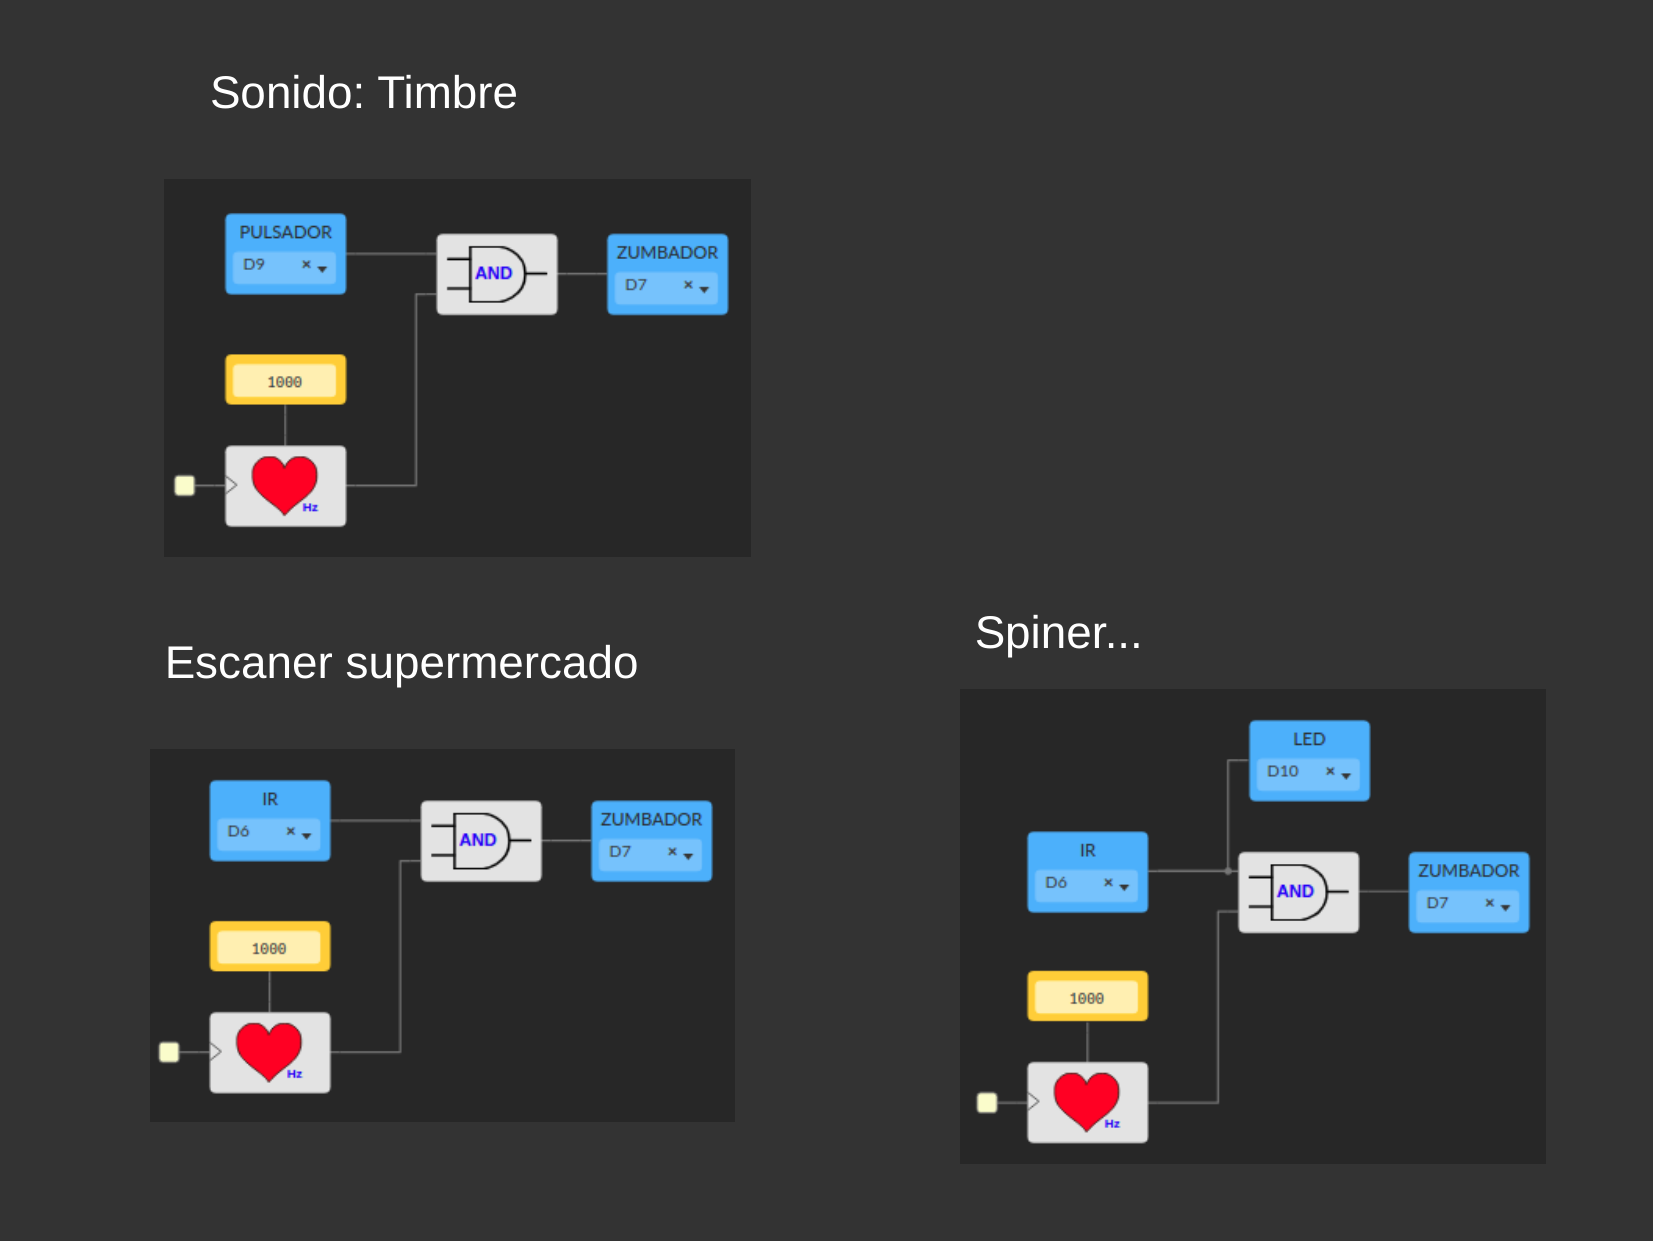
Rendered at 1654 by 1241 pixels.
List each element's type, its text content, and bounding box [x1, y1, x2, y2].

picture [150, 749, 735, 1122]
picture [164, 179, 751, 557]
text_box Spiner... [960, 600, 1471, 689]
text_box Sonido: Timbre [195, 60, 901, 151]
picture [960, 689, 1546, 1164]
text_box Escaner supermercado [150, 630, 661, 721]
